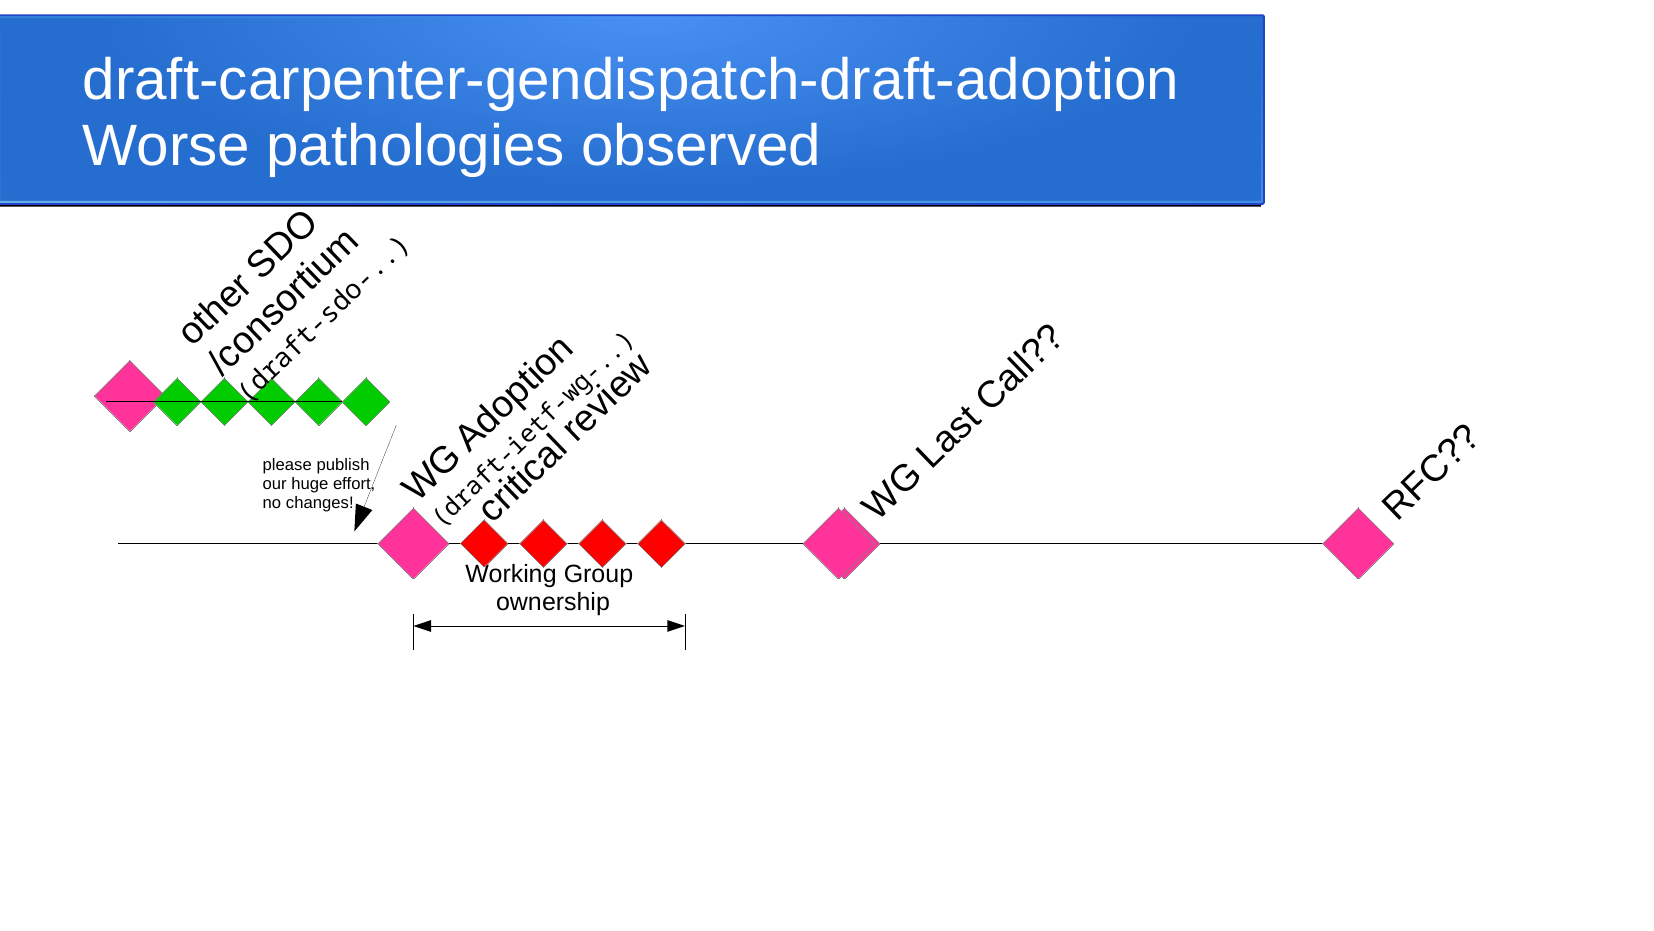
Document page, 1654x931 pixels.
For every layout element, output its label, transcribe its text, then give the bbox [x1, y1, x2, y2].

text_box WG Adoption (draft-ietf-wg-..) [391, 276, 651, 544]
text_box please publish our huge effort, no changes! [248, 448, 391, 520]
text_box [1322, 507, 1394, 579]
text_box [803, 507, 880, 579]
text_box [377, 515, 449, 579]
text_box WG Last Call?? [838, 299, 1088, 544]
title draft-carpenter-gendispatch-draft-adoption Worse pathologies observed [82, 35, 1235, 189]
text_box [94, 360, 236, 432]
text_box other SDO /consortium (draft-sdo-..) [153, 149, 426, 401]
text_box RFC?? [1358, 399, 1505, 544]
text_box [254, 377, 390, 426]
text_box critical review [464, 339, 676, 537]
text_box [637, 519, 686, 568]
text_box [578, 519, 627, 568]
text_box [519, 519, 568, 568]
text_box [460, 519, 508, 567]
